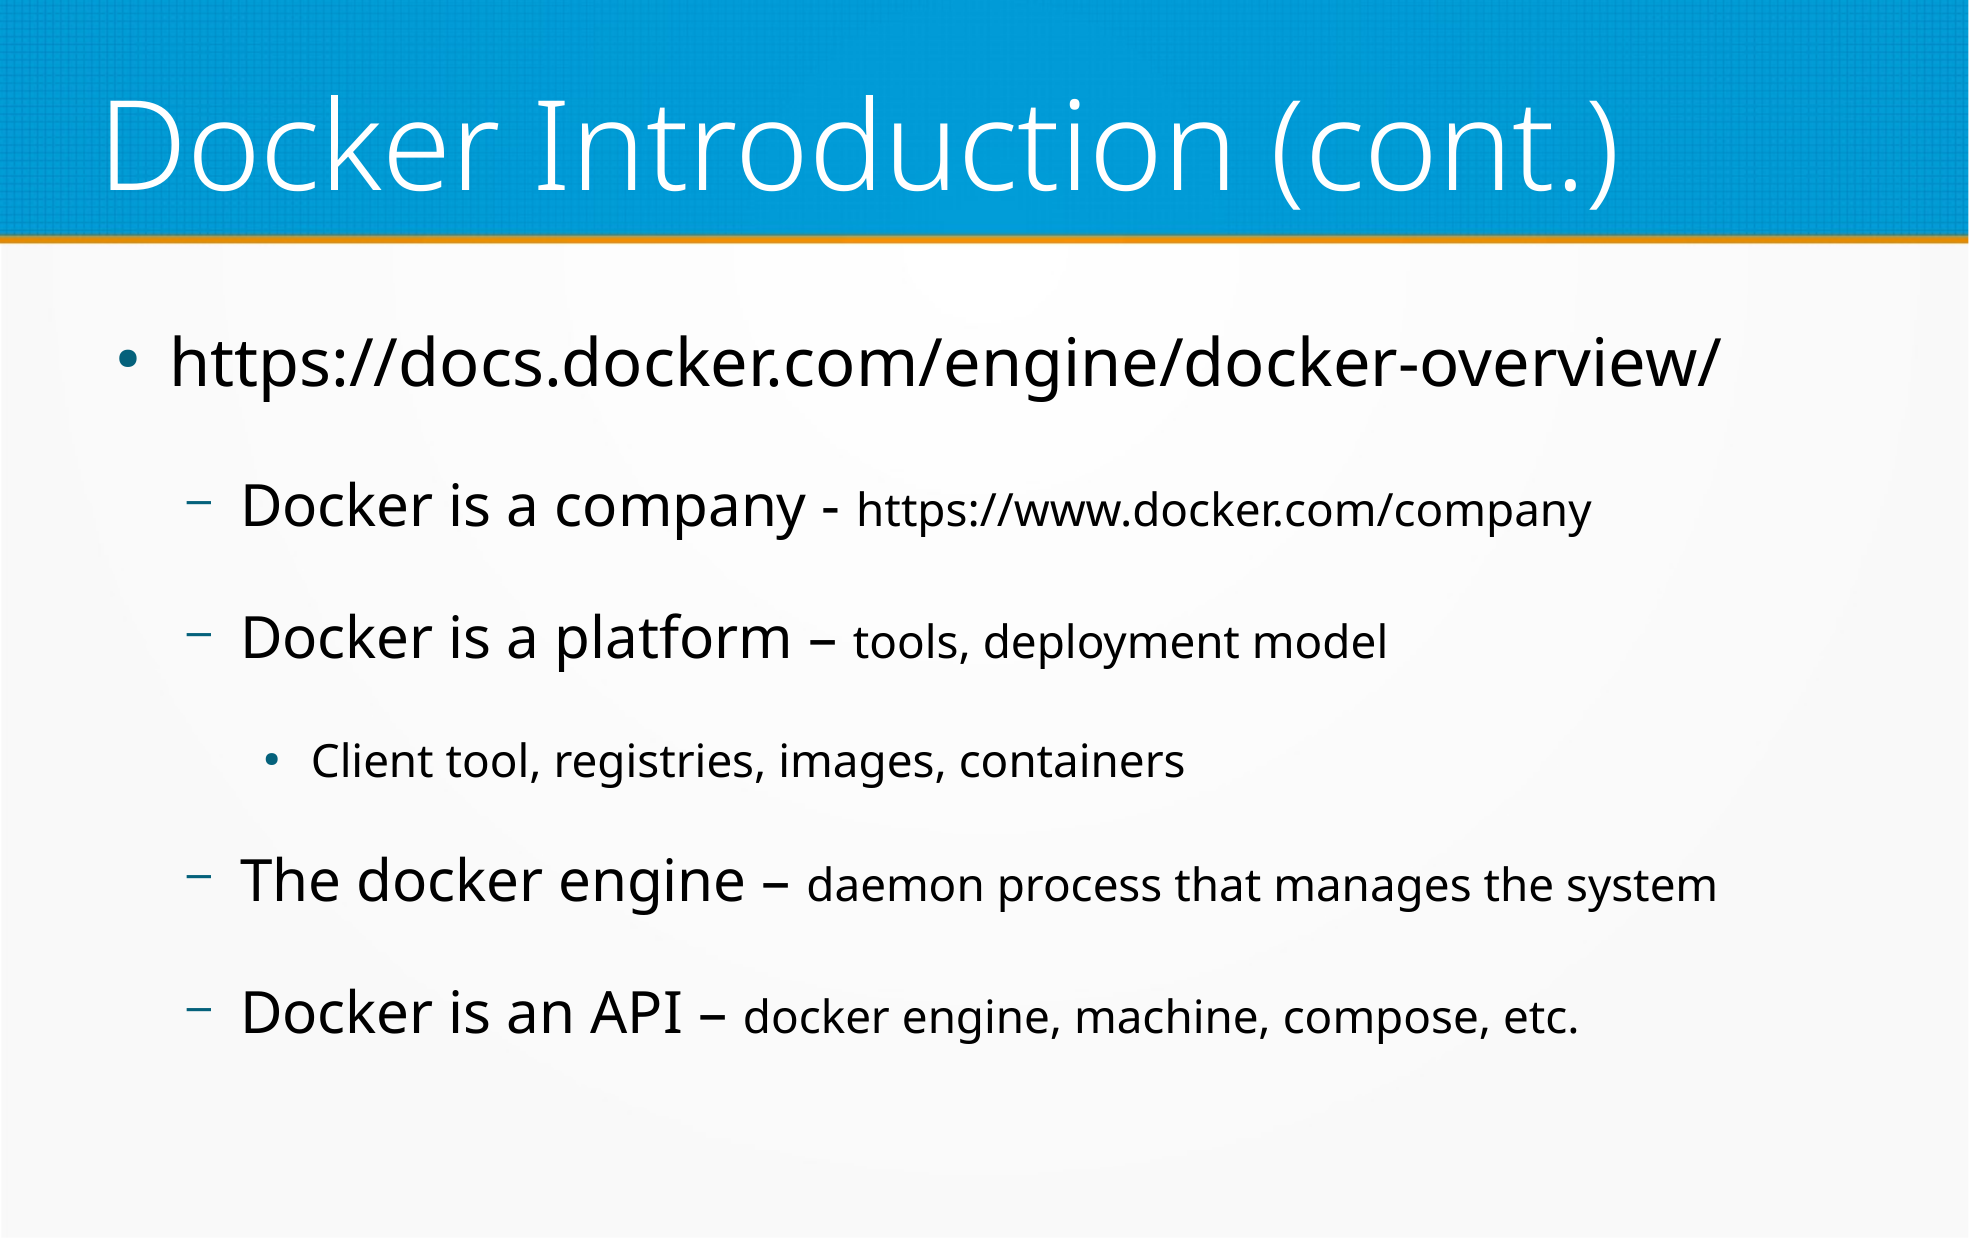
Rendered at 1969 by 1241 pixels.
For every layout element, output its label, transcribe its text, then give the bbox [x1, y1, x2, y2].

title Docker Introduction (cont.) [98, 19, 1870, 227]
picture [0, 233, 1969, 1241]
list https://docs.docker.com/engine/docker-overview/ Docker is a company - https://www.docker.com/company Docker is a platform – tools, deployment model Client tool, registries, images, containers The docker engine – daemon process that manages the system Docker is an API – docker engine, machine, compose, etc. [98, 315, 1861, 1081]
